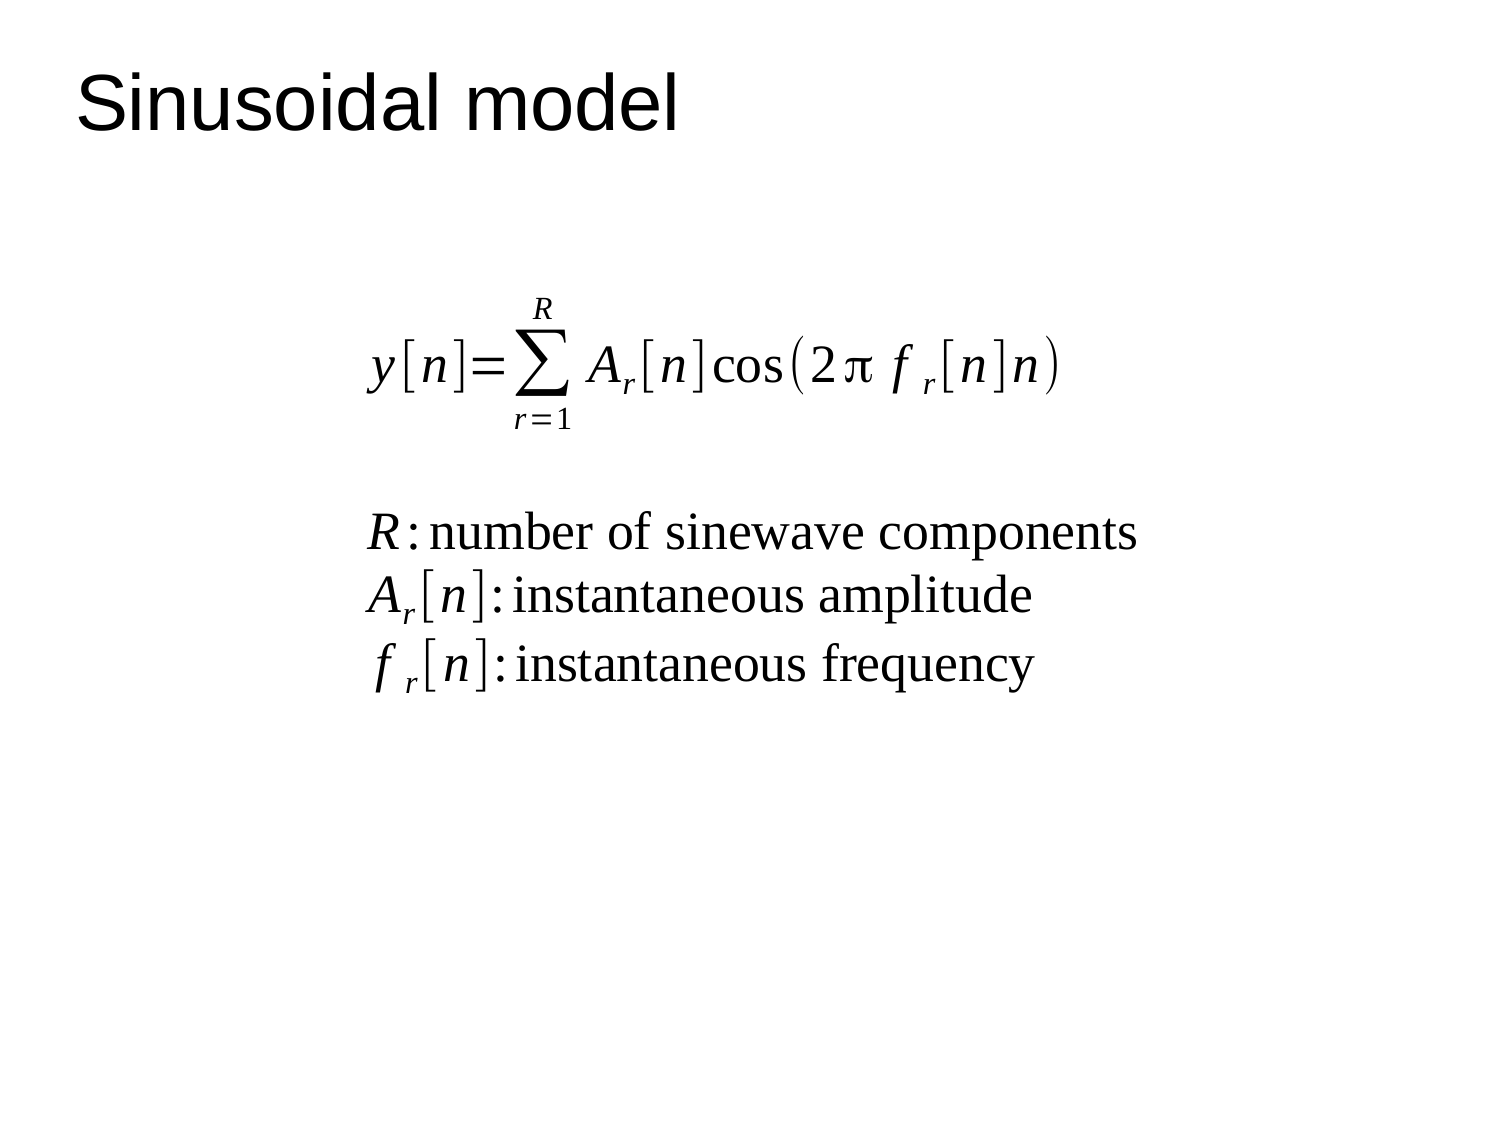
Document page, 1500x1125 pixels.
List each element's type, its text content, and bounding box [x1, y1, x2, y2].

title Sinusoidal model [75, 9, 1425, 198]
chart [357, 290, 1146, 764]
